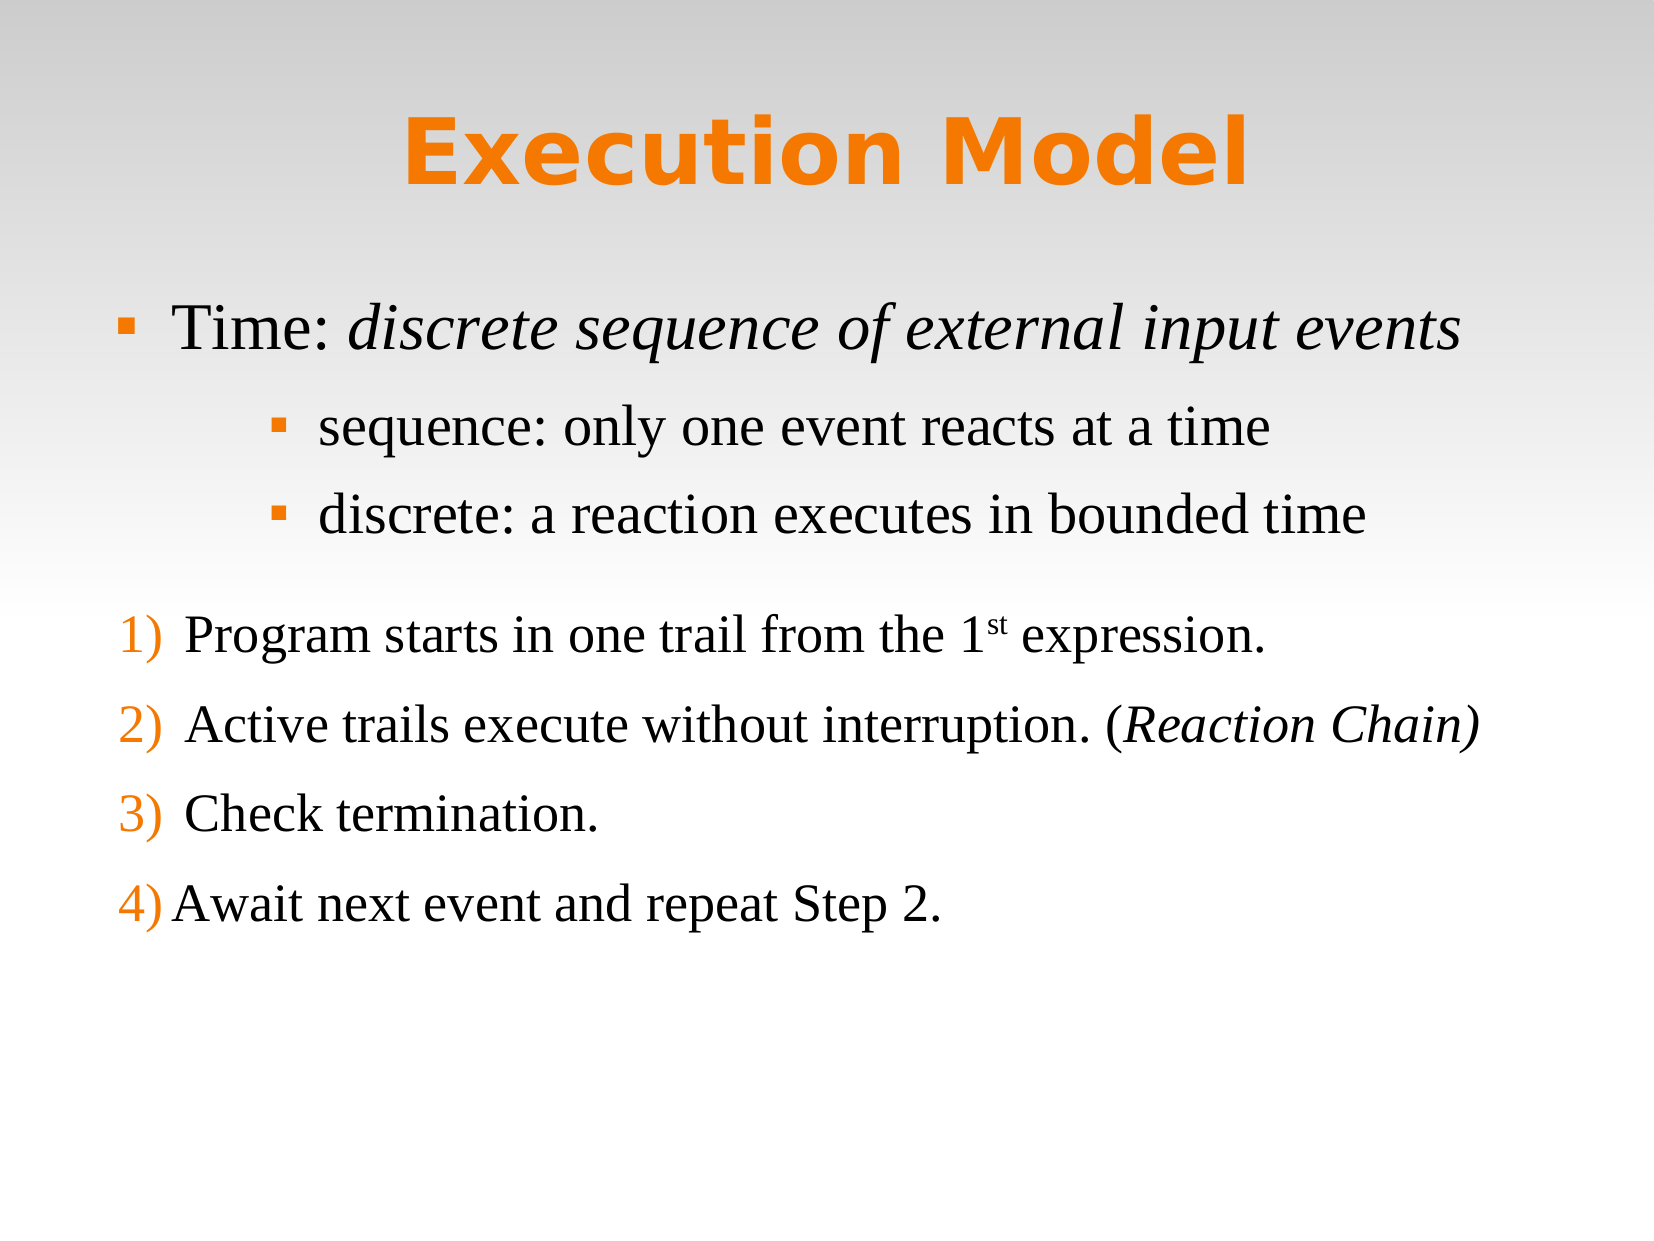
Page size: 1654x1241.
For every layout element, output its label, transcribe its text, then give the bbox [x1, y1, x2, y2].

title Execution Model [82, 49, 1571, 257]
list Time: discrete sequence of external input events sequence: only one event reacts at a time discrete: a reaction executes in bounded time Program starts in one trail from the 1st expression. Active trails execute without interruption. (Reaction Chain) Check termination. Await next event and repeat Step 2. [82, 290, 1571, 1094]
